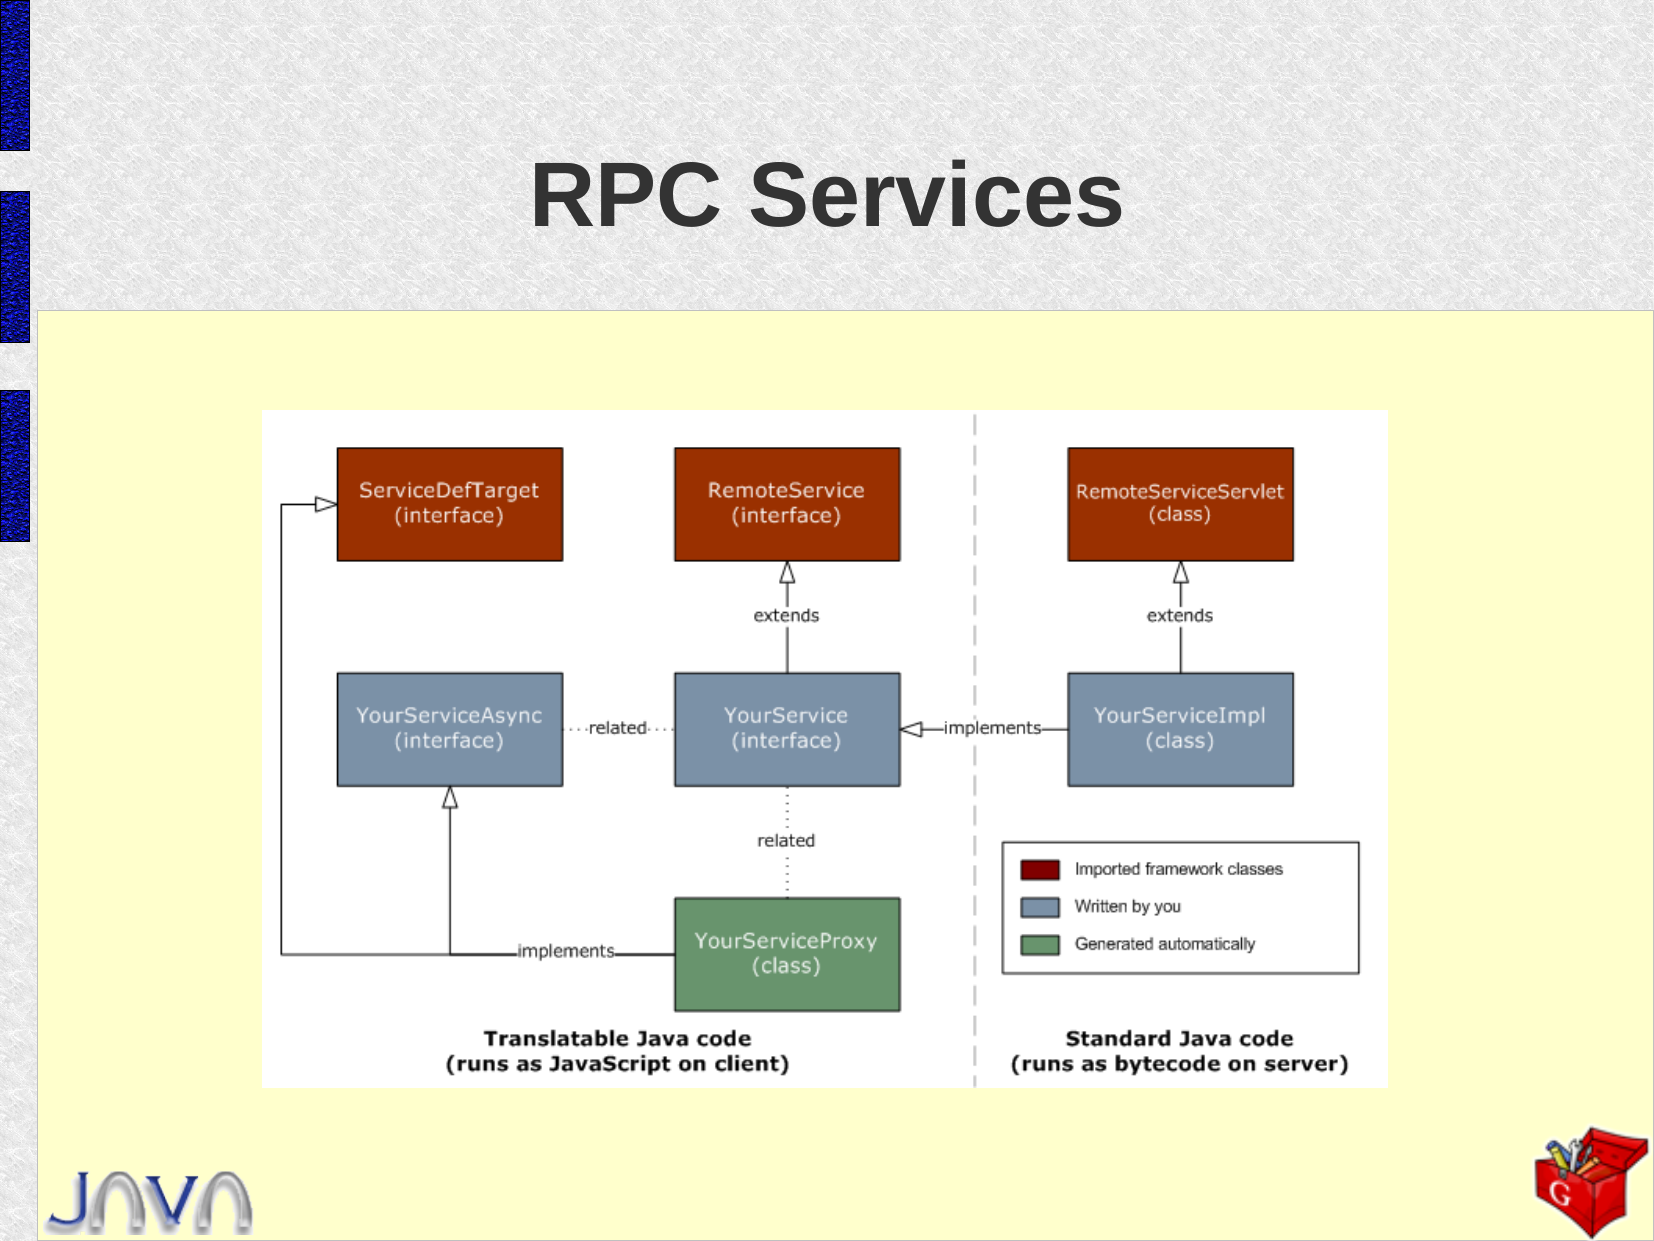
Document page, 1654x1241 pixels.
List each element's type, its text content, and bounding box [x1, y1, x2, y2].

title RPC Services [121, 91, 1534, 299]
picture [1, 192, 29, 342]
picture [1525, 1118, 1654, 1241]
picture [1, 391, 29, 541]
picture [262, 410, 1388, 1088]
picture [0, 0, 1654, 1241]
picture [43, 1162, 263, 1235]
picture [1, 1, 29, 150]
